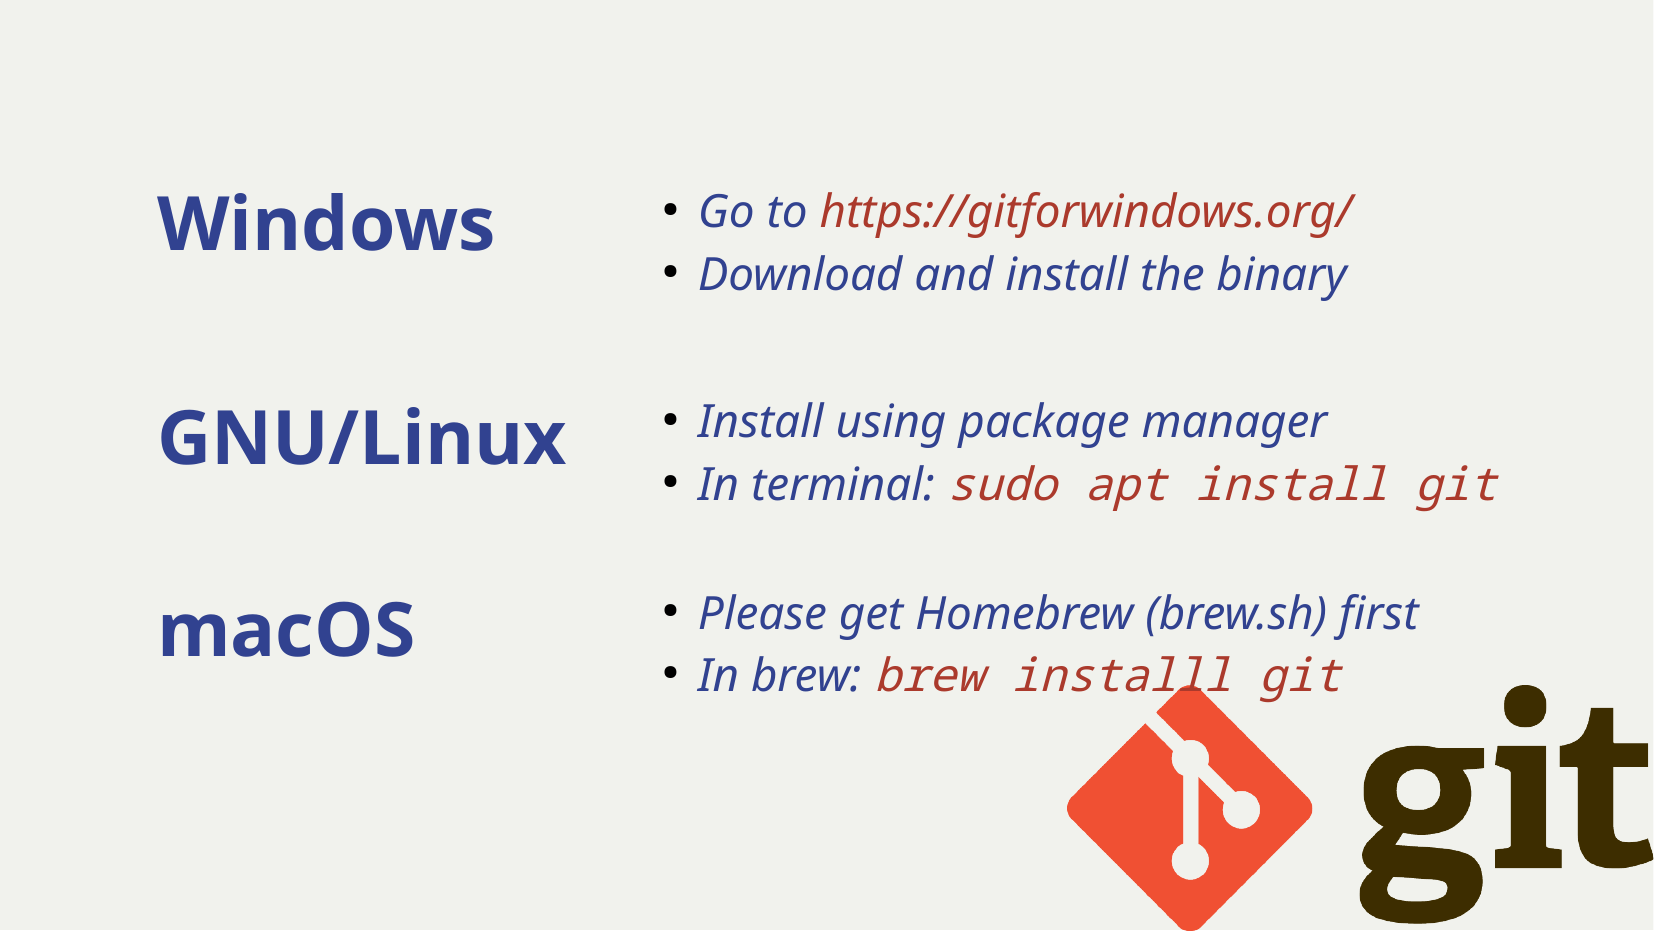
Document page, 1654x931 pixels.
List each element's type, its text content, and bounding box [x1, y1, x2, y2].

text_box Windows [142, 163, 523, 270]
picture [1067, 685, 1654, 931]
text_box Install using package manager In terminal: sudo apt install git [647, 381, 1490, 497]
text_box macOS [142, 568, 443, 675]
text_box Go to https://gitforwindows.org/ Download and install the binary [647, 171, 1322, 278]
text_box Please get Homebrew (brew.sh) first In brew: brew installl git [647, 572, 1389, 689]
text_box GNU/Linux [142, 377, 595, 484]
